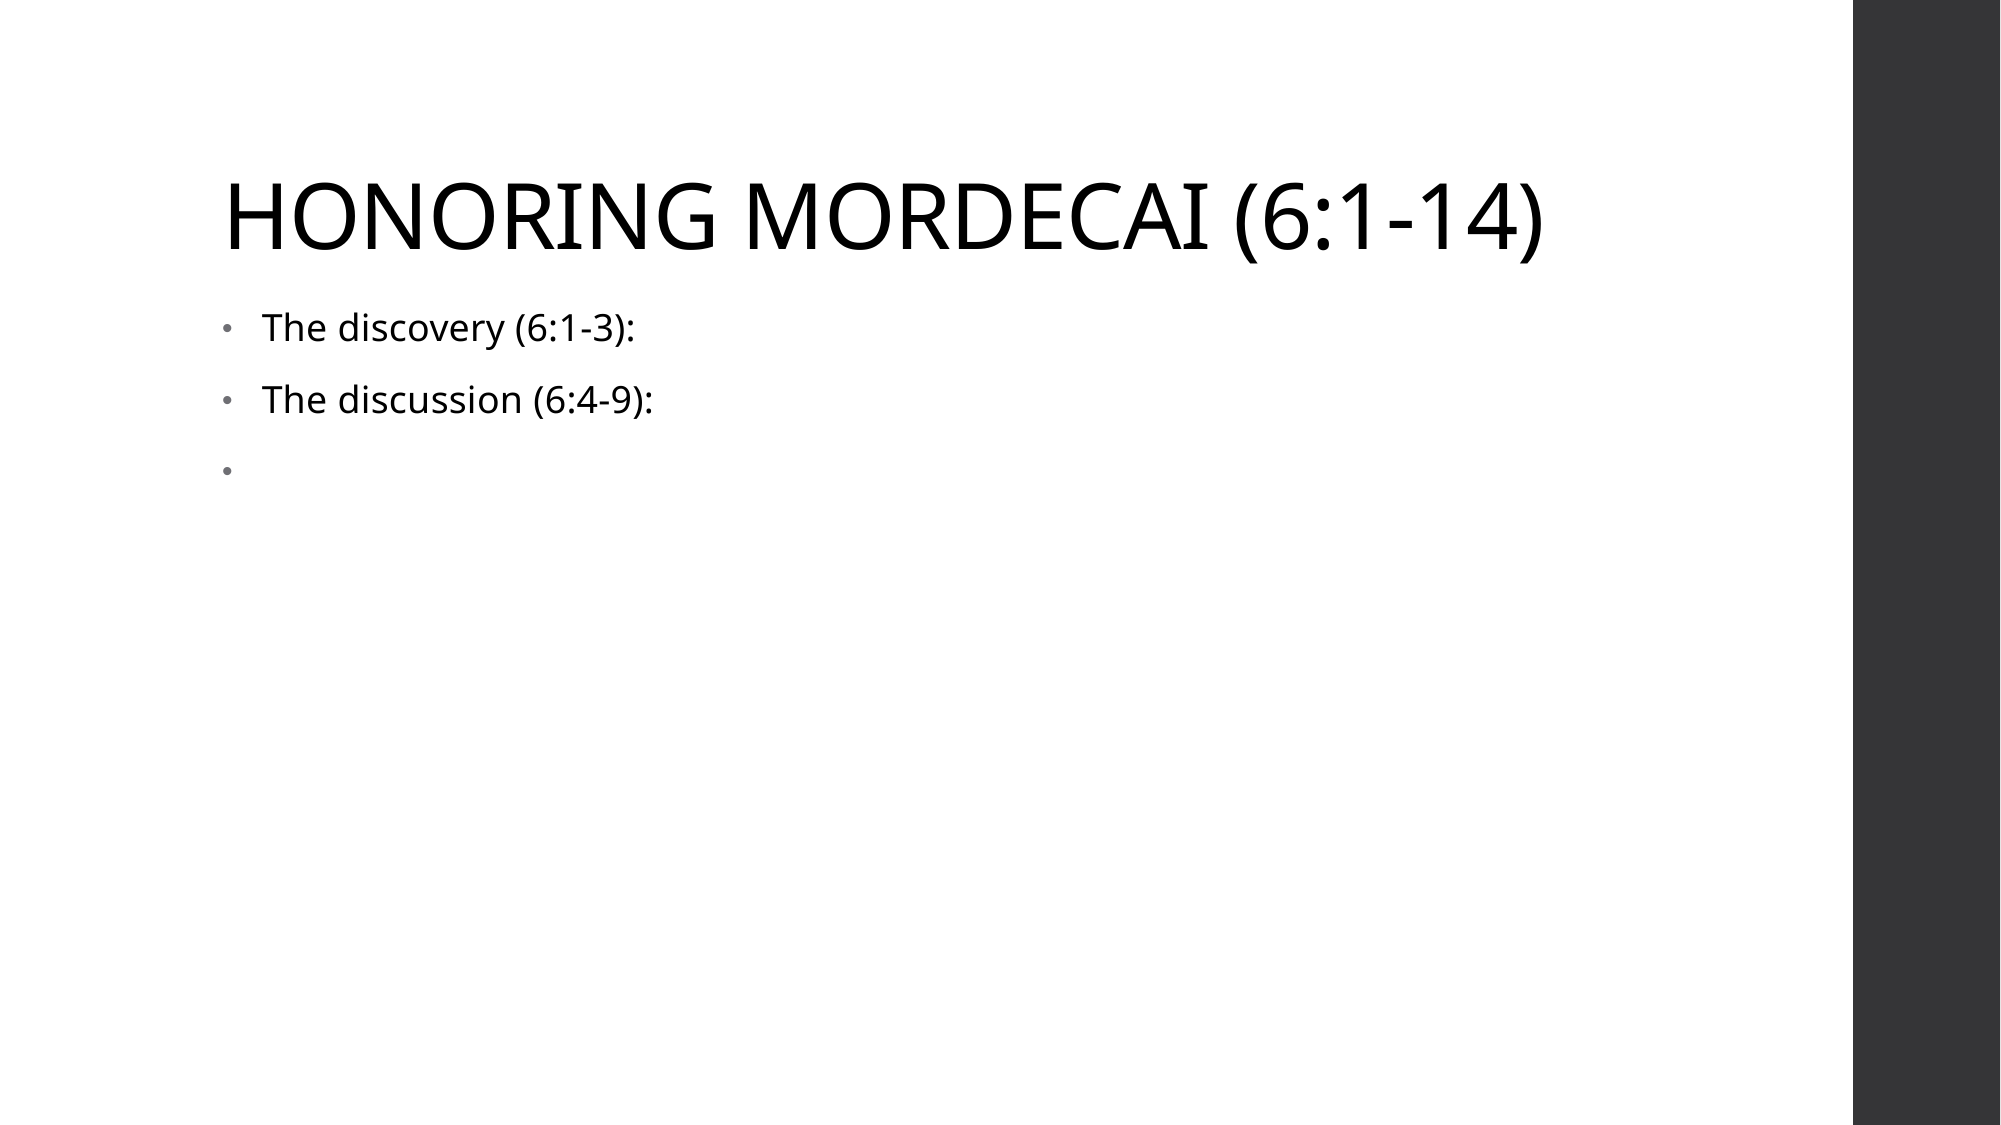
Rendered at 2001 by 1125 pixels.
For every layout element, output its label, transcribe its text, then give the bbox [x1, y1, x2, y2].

list The discovery (6:1-3): The discussion (6:4-9): [206, 299, 1617, 1014]
title HONORING MORDECAI (6:1-14) [206, 60, 1797, 278]
